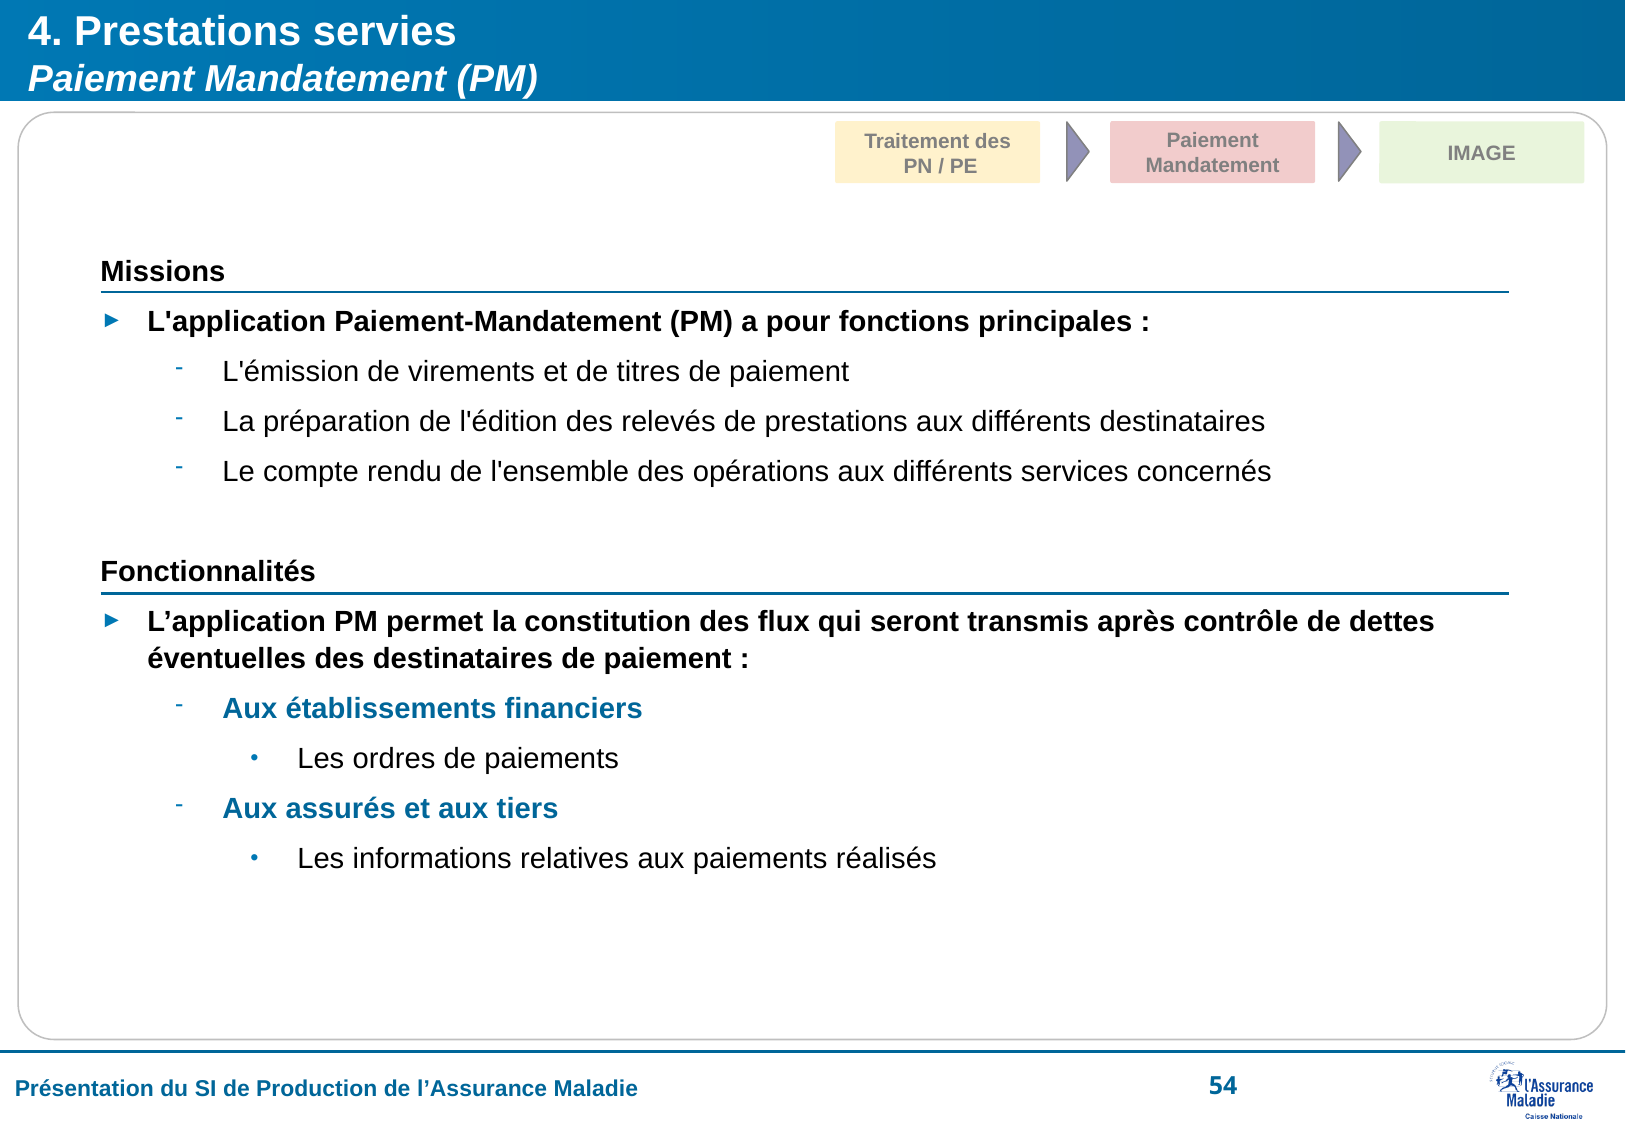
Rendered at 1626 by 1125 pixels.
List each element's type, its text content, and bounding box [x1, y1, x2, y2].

text_box IMAGE [1379, 121, 1585, 184]
picture [1484, 1056, 1595, 1120]
text_box Missions L'application Paiement-Mandatement (PM) a pour fonctions principales : L'émission de virements et de titres de paiement La préparation de l'édition des relevés de prestations aux différents destinataires Le compte rendu de l'ensemble des opérations aux différents services concernés Fonctionnalités L’application PM permet la constitution des flux qui seront transmis après contrôle de dettes éventuelles des destinataires de paiement : Aux établissements financiers Les ordres de paiements Aux assurés et aux tiers Les informations relatives aux paiements réalisés [100, 149, 1512, 925]
title 4. Prestations servies Paiement Mandatement (PM) [12, 3, 1595, 99]
text_box Traitement des PN / PE [835, 121, 1041, 184]
text_box Paiement Mandatement [1110, 121, 1316, 184]
text_box [1066, 122, 1090, 182]
text_box [1338, 122, 1361, 182]
